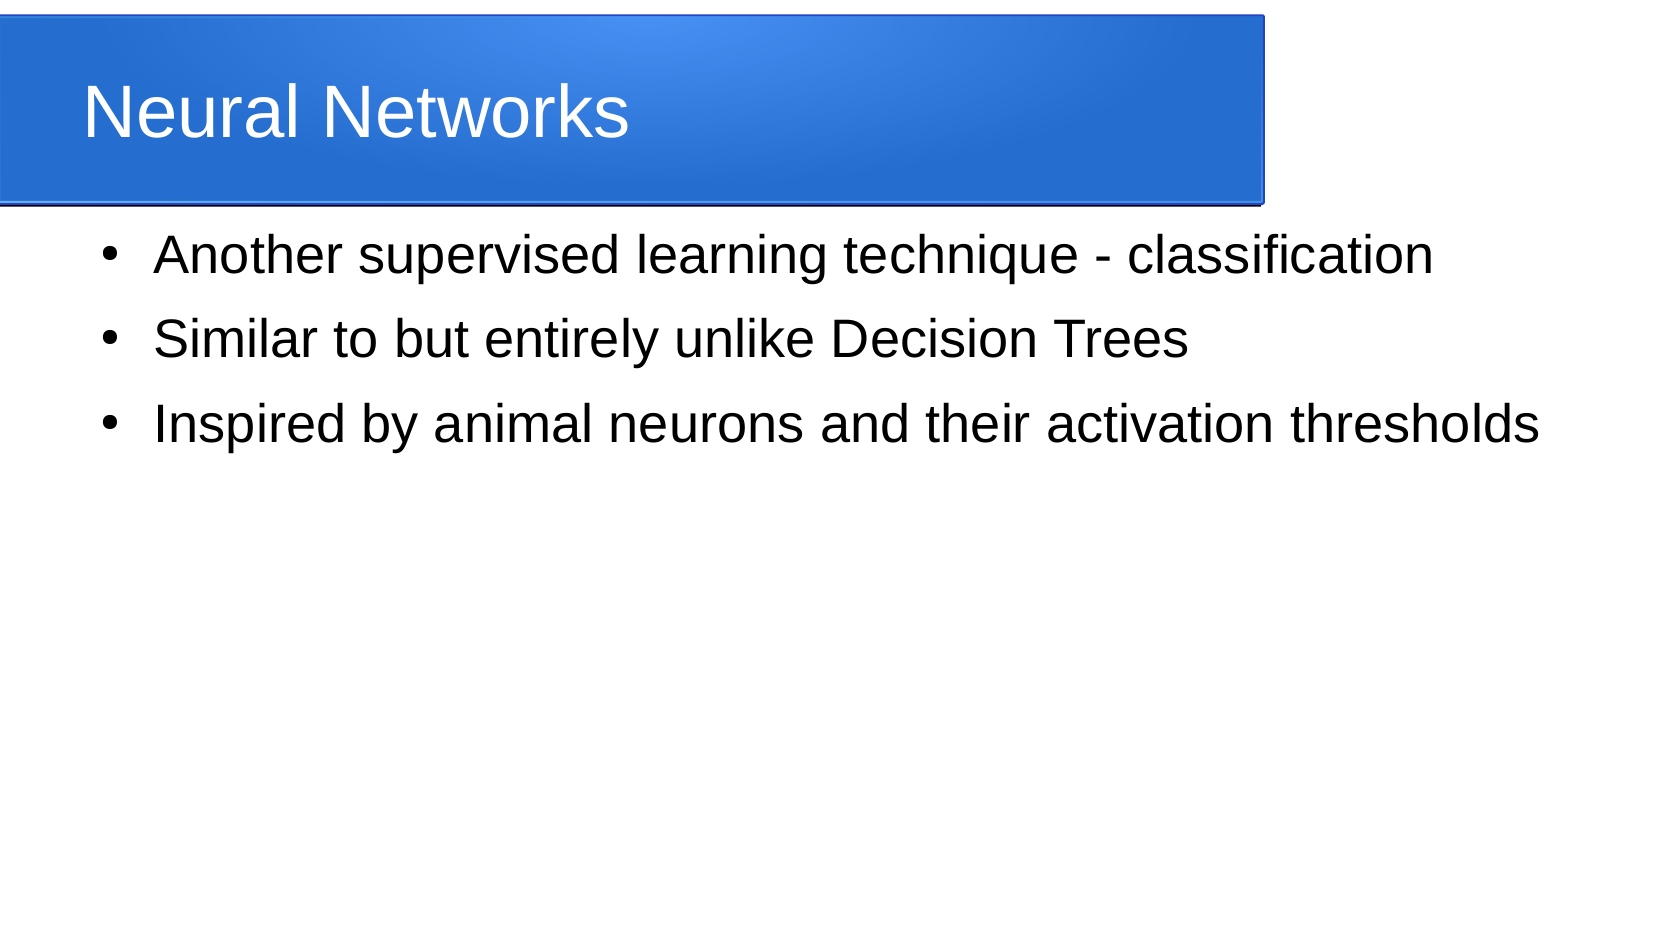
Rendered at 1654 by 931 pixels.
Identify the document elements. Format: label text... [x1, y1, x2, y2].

list Another supervised learning technique - classification Similar to but entirely unlike Decision Trees Inspired by animal neurons and their activation thresholds [82, 224, 1571, 764]
title Neural Networks [82, 35, 1235, 189]
